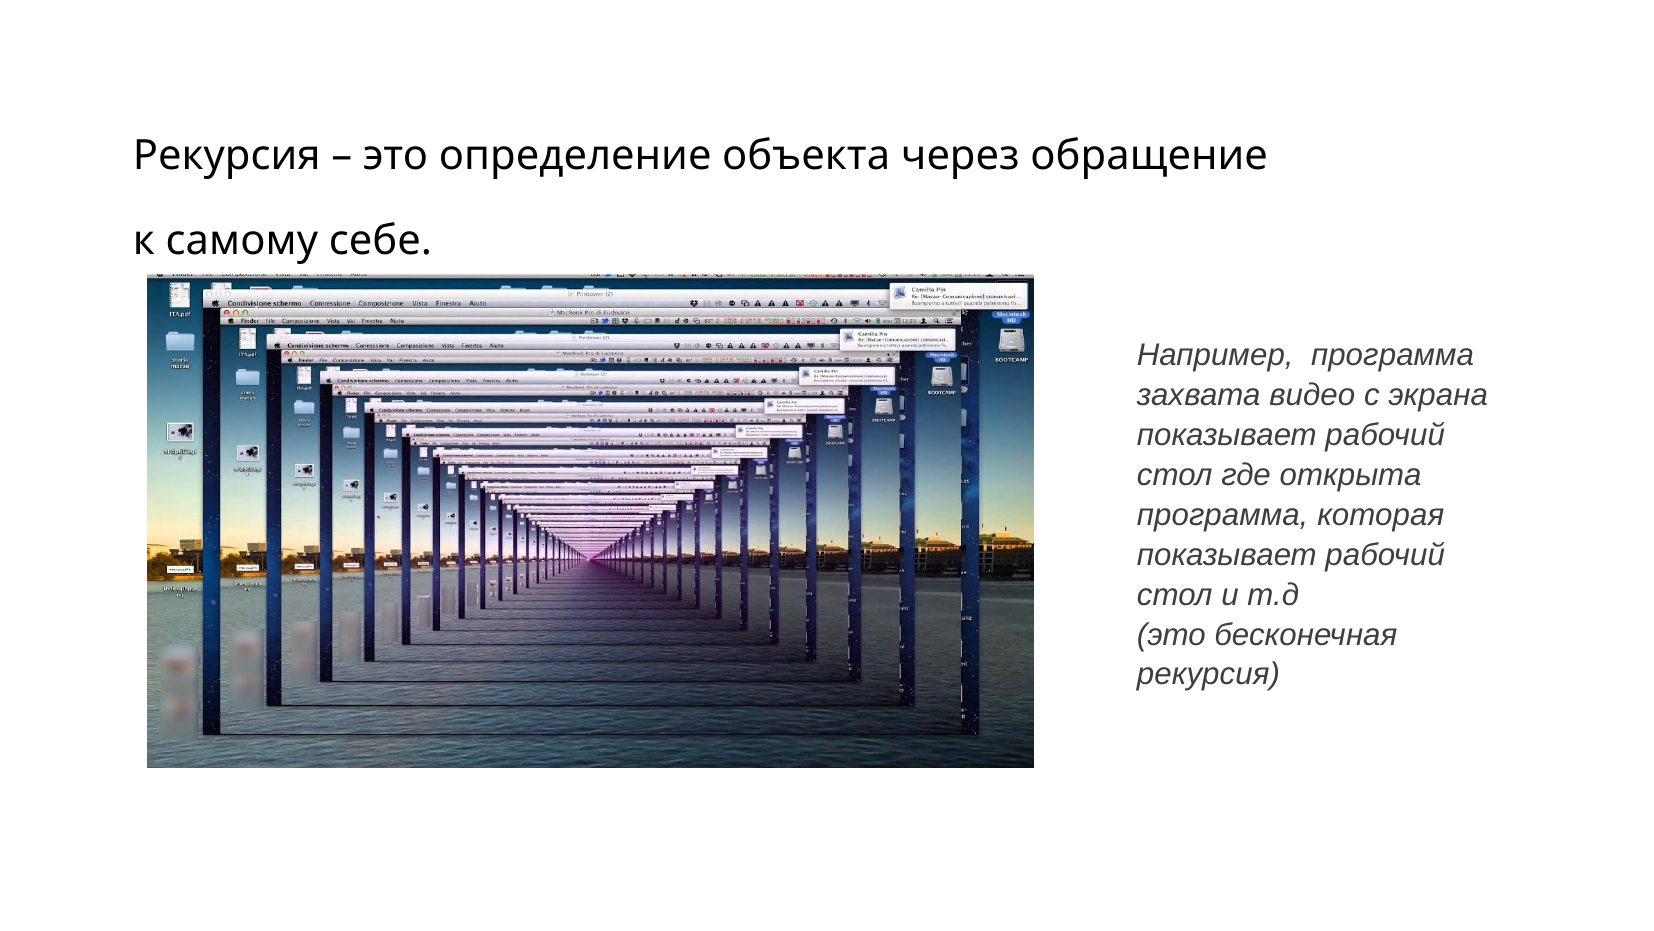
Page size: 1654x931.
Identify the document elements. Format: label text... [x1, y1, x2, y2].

picture [147, 275, 1034, 768]
picture [147, 284, 153, 291]
text_box Рекурсия – это определение объекта через обращение к самому себе. [118, 88, 1359, 237]
text_box Например, программа захвата видео с экрана показывает рабочий стол где открыта программа, которая показывает рабочий стол и т.д (это бесконечная рекурсия) [1122, 324, 1506, 709]
